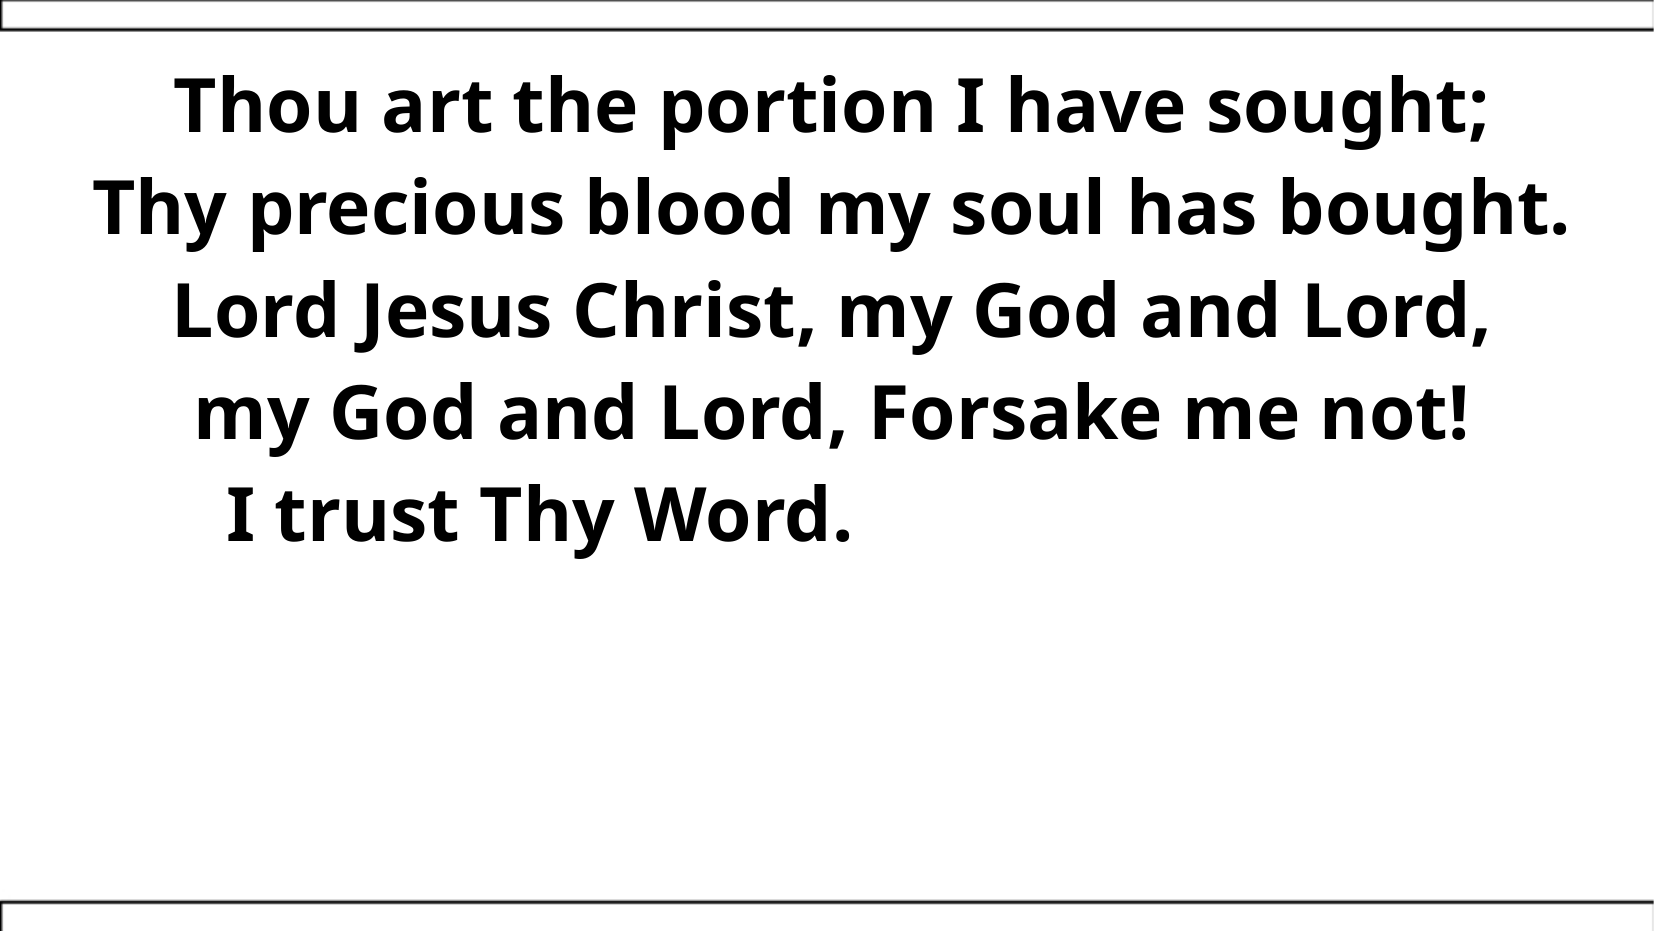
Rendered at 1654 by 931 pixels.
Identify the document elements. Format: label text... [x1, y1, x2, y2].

text_box Thou art the portion I have sought; Thy precious blood my soul has bought. Lord Jesus Christ, my God and Lord, my God and Lord, Forsake me not! I trust Thy Word. [75, 45, 1591, 559]
picture [0, 0, 1654, 931]
